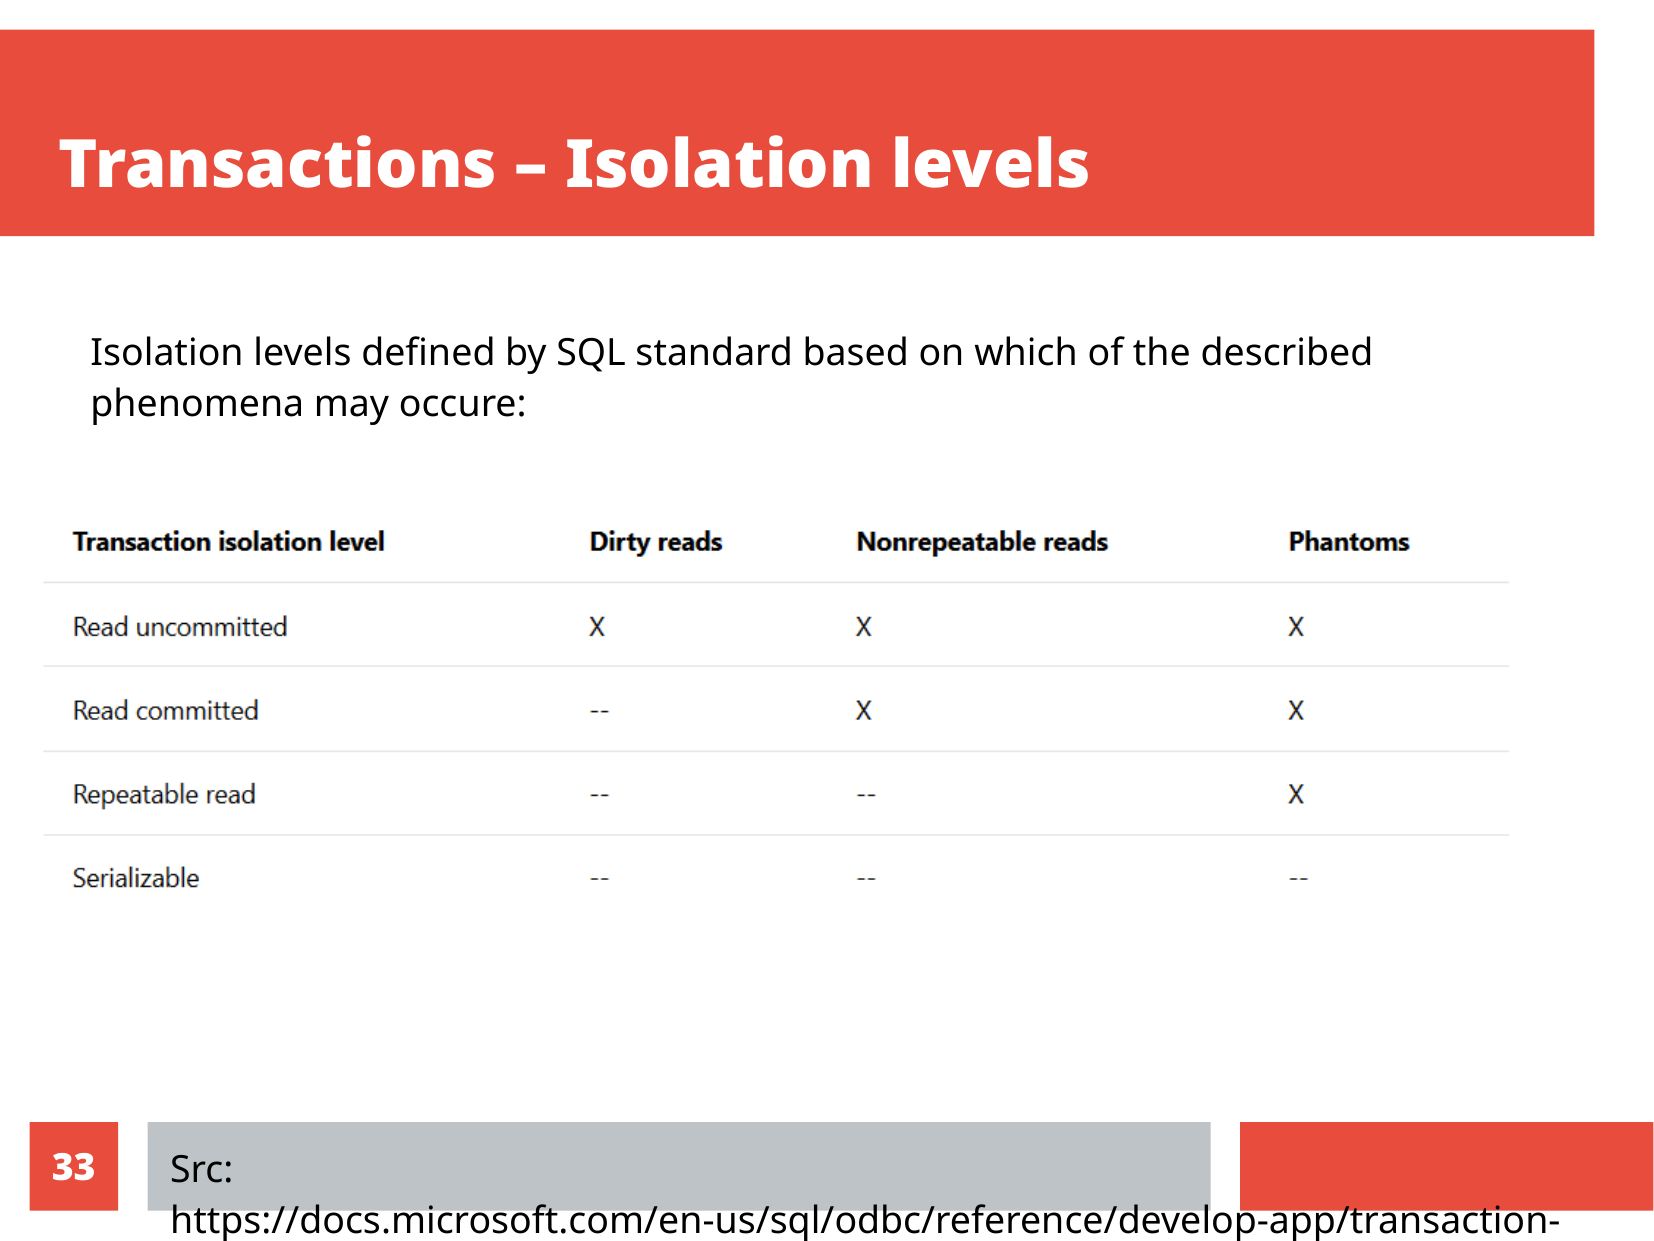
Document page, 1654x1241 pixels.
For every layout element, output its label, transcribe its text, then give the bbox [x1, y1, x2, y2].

picture [29, 482, 1565, 927]
text_box Src: https://docs.microsoft.com/en-us/sql/odbc/reference/develop-app/transaction-isolation-levels [155, 1135, 1614, 1241]
text_box Isolation levels defined by SQL standard based on which of the described phenomena may occure: [75, 318, 1530, 428]
title Transactions – Isolation levels [59, 59, 1595, 207]
